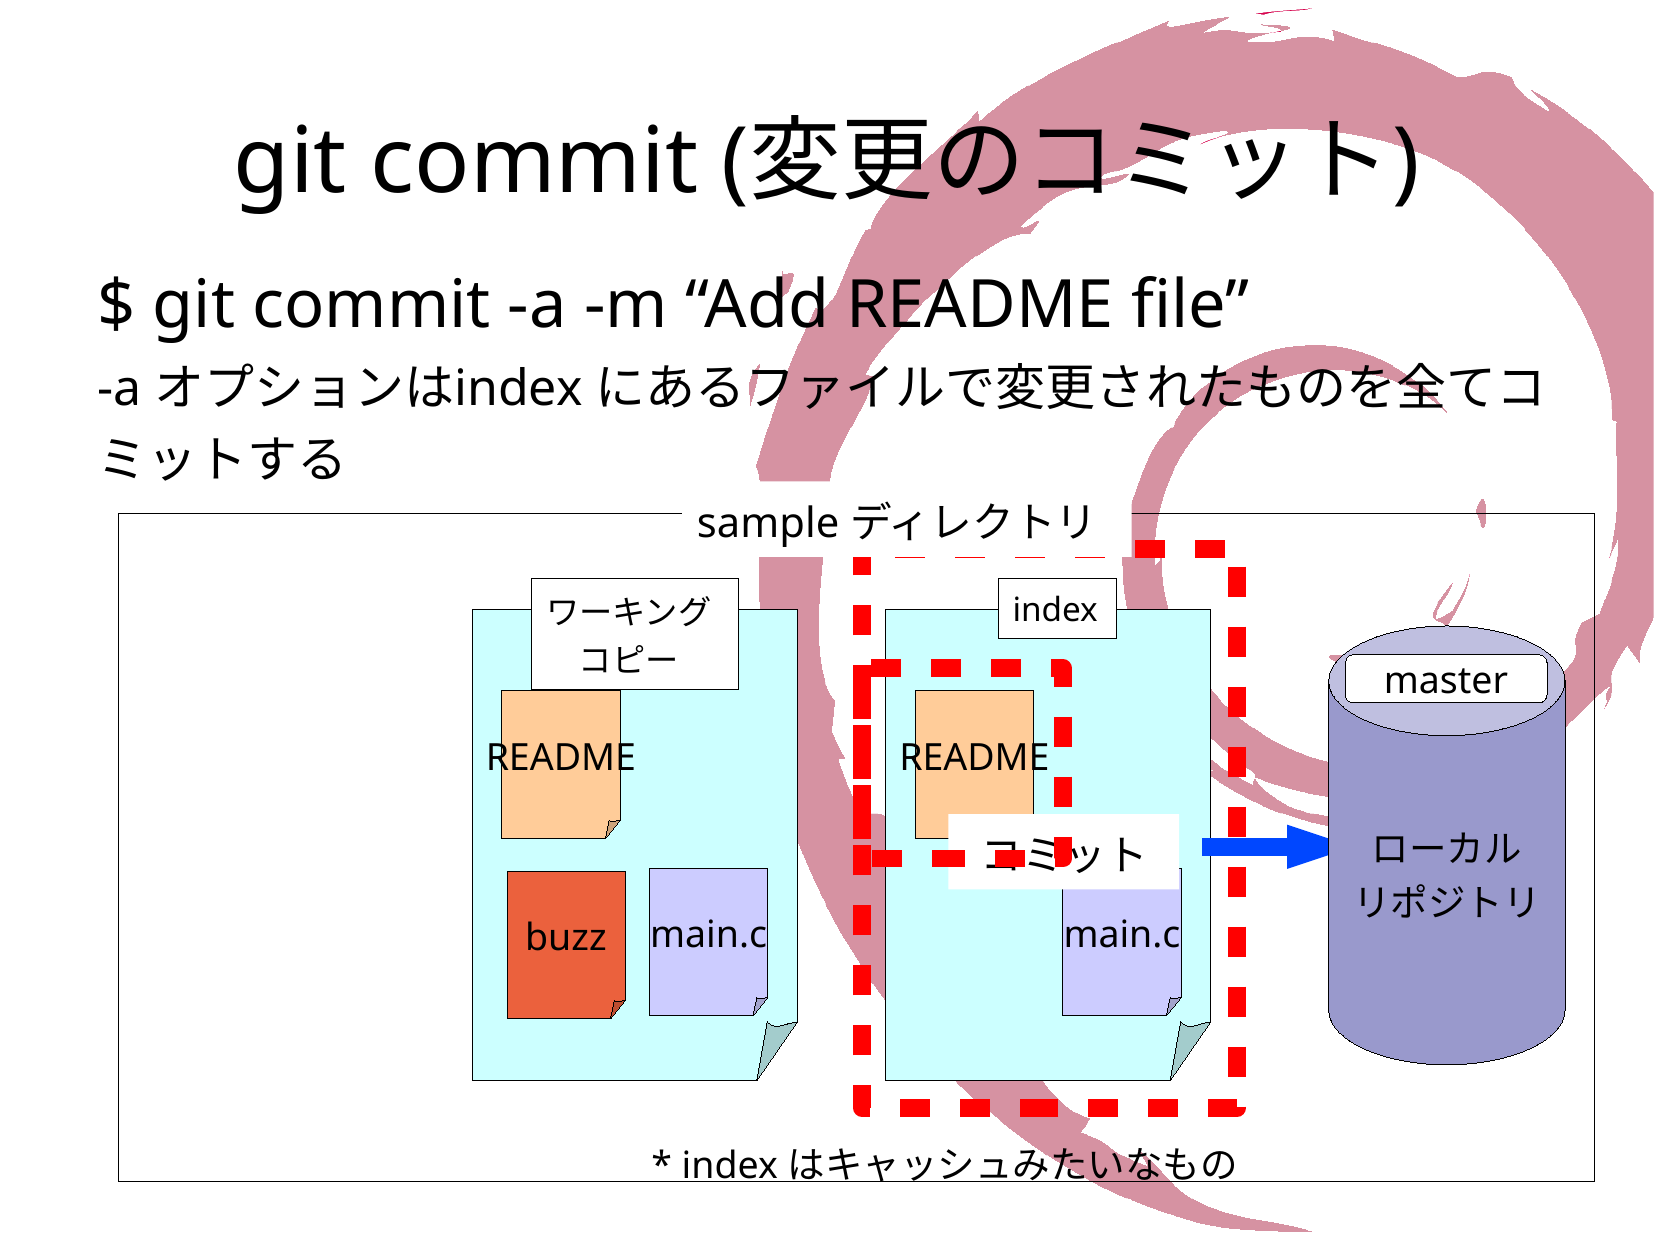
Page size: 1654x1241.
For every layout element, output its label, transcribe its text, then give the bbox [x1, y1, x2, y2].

text_box ローカル リポジトリ [1328, 681, 1566, 1065]
text_box master [1345, 654, 1548, 703]
text_box ワーキング コピー [531, 578, 739, 679]
title git commit (変更のコミット) [82, 56, 1571, 249]
text_box [472, 609, 798, 1081]
text_box README [501, 690, 621, 839]
text_box [492, 746, 501, 756]
text_box buzz [507, 871, 626, 1019]
text_box sample ディレクトリ [682, 481, 1132, 550]
text_box README [915, 690, 1034, 839]
text_box コミット [948, 814, 1180, 883]
text_box main.c [1062, 868, 1182, 1016]
text_box * index はキャッシュみたいなもの [636, 1127, 1304, 1191]
text_box $ git commit -a -m “Add README file” -a オプションはindex にあるファイルで変更されたものを全てコミットする [82, 249, 1594, 477]
picture [738, 0, 1654, 1241]
text_box [885, 609, 1211, 1081]
text_box index [998, 578, 1117, 637]
picture [738, 514, 1594, 1181]
text_box main.c [649, 868, 768, 1016]
